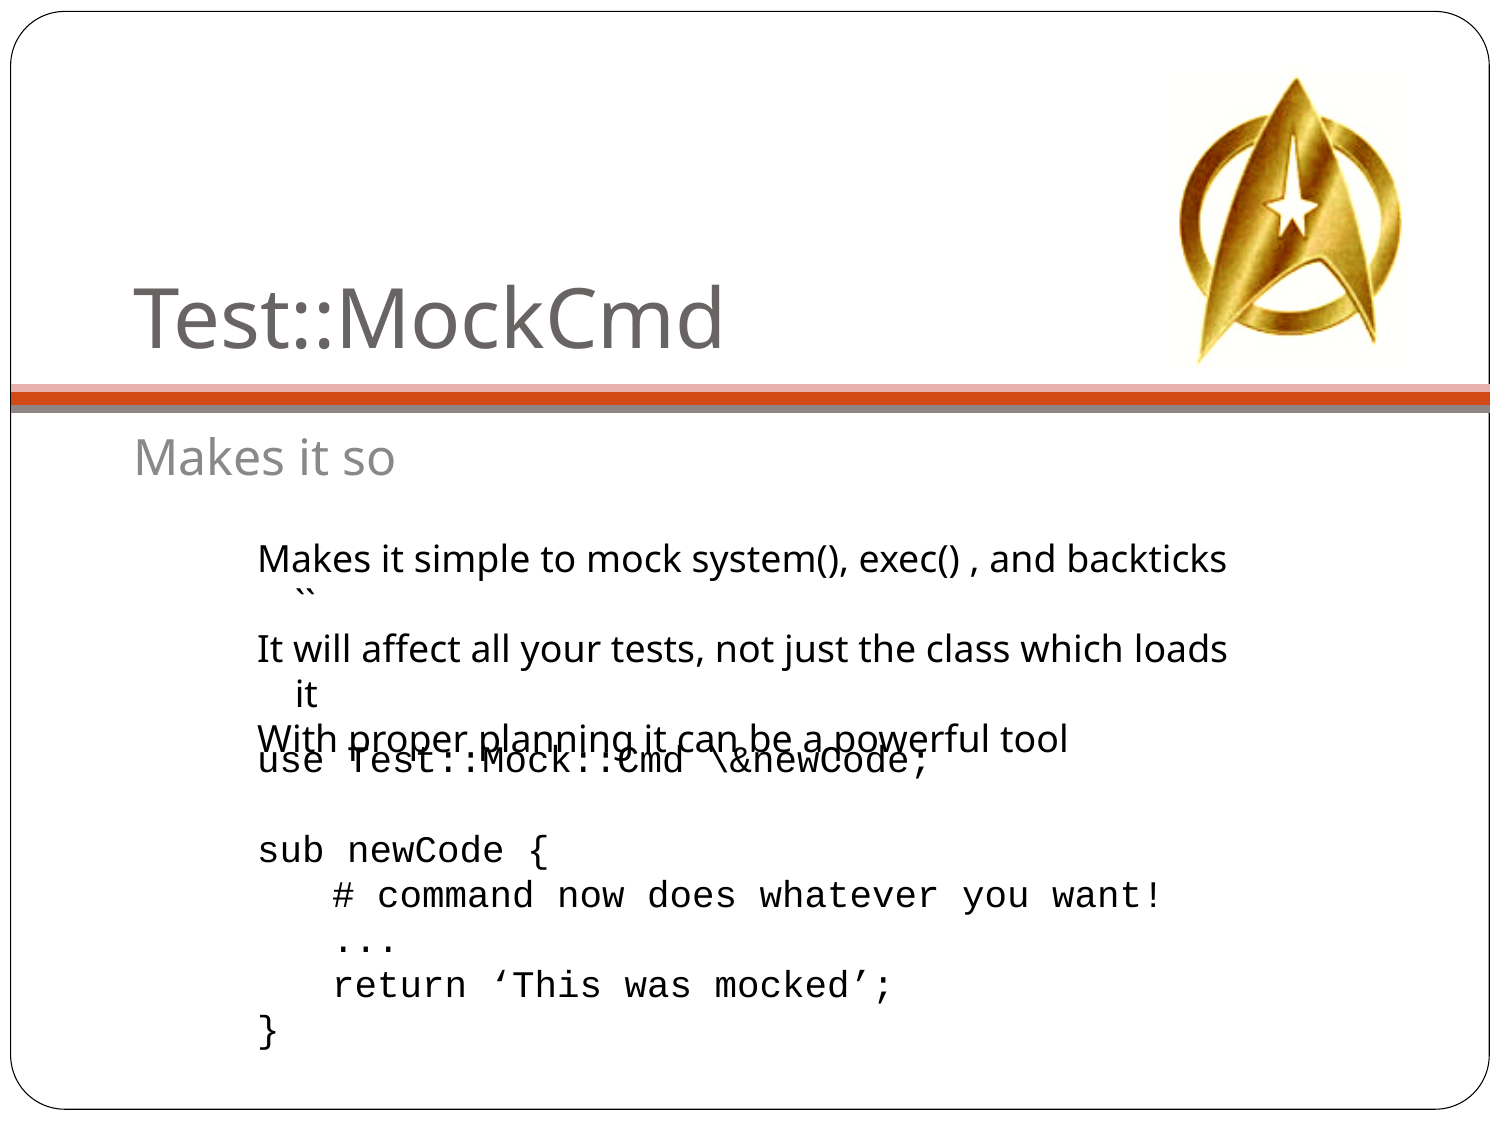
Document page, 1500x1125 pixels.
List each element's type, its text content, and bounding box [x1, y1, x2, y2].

text_box Makes it simple to mock system(), exec() , and backticks `` It will affect all your tests, not just the class which loads it With proper planning it can be a powerful tool [242, 527, 1258, 679]
list Makes it so [118, 417, 1394, 638]
picture [1169, 66, 1413, 369]
title Test::MockCmd [118, 156, 1394, 380]
text_box use Test::Mock::Cmd \&newCode; sub newCode { # command now does whatever you want! ... return ‘This was mocked’; } [242, 727, 1261, 1062]
